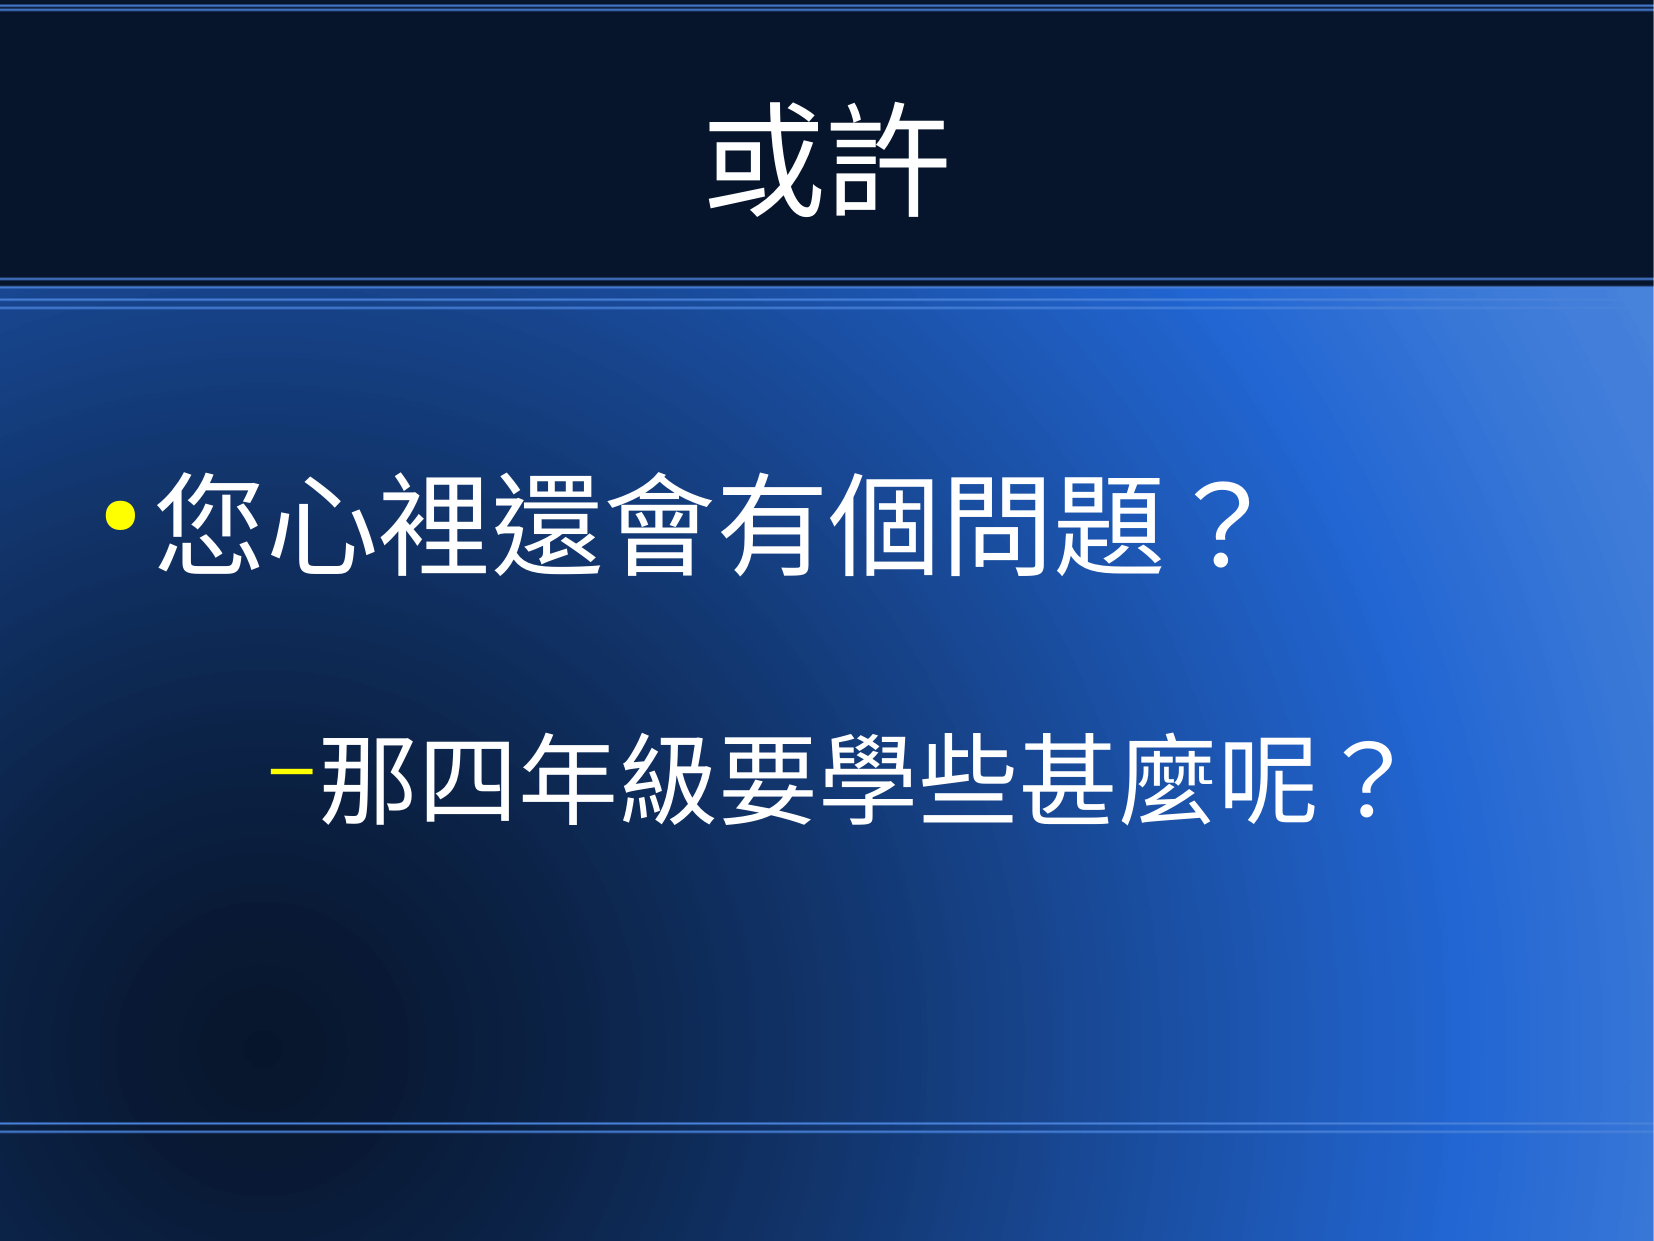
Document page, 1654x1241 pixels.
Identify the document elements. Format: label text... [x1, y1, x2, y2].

list 您心裡還會有個問題？ 那四年級要學些甚麼呢？ [82, 355, 1571, 1241]
title 或許 [82, 49, 1571, 257]
picture [0, 0, 1654, 1241]
